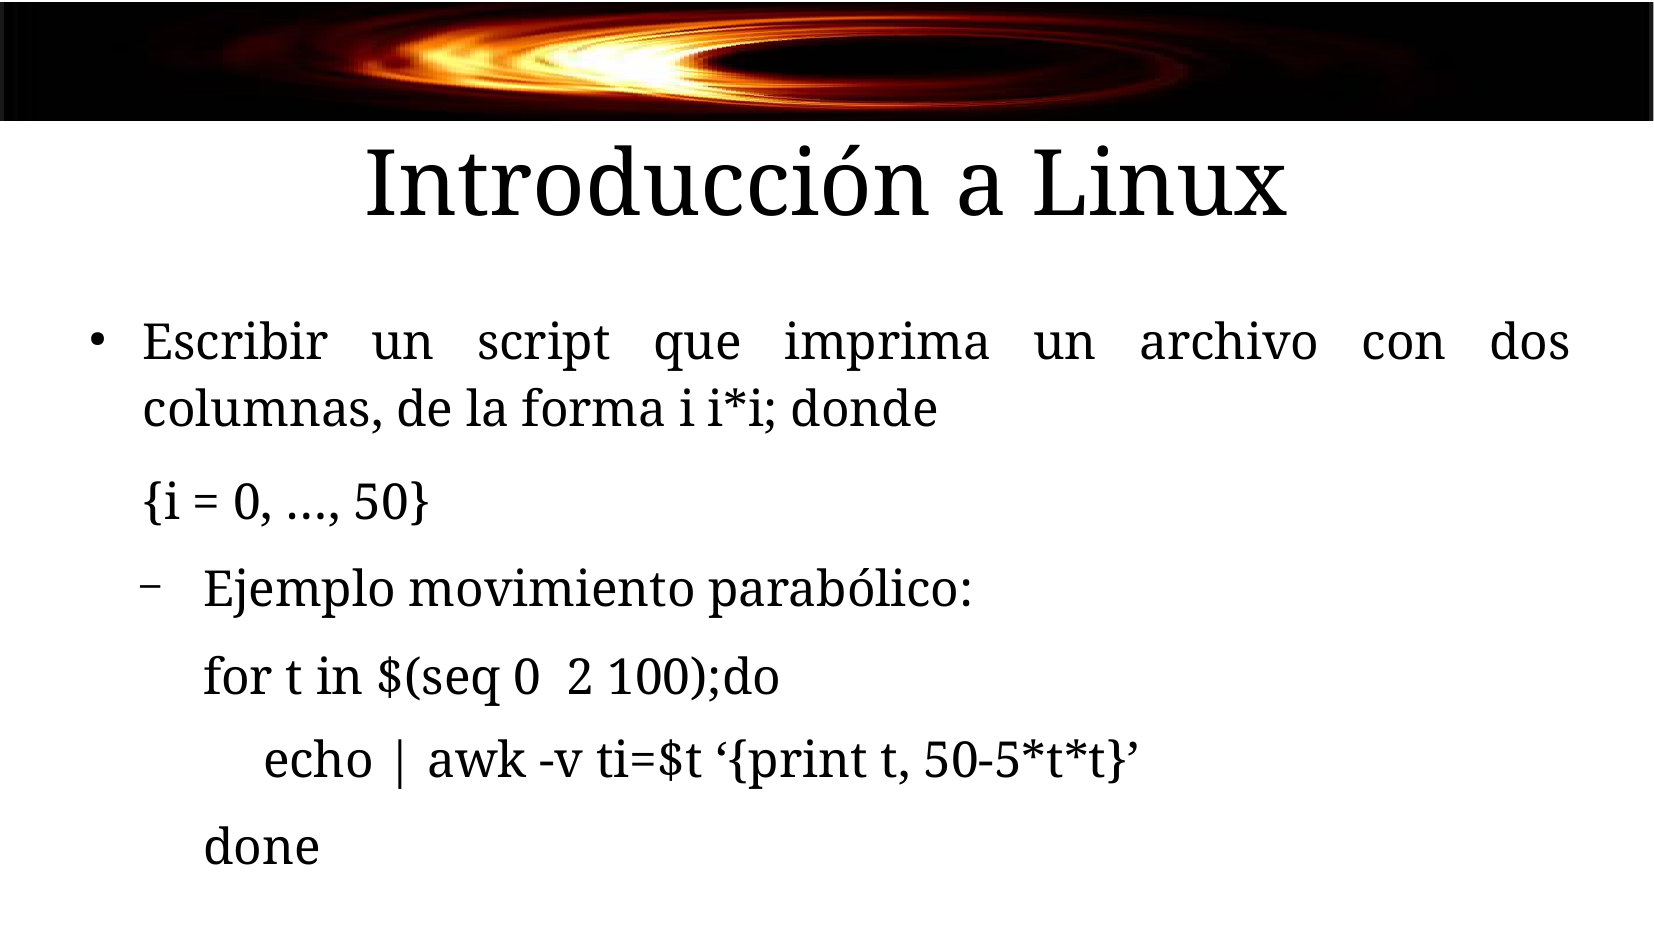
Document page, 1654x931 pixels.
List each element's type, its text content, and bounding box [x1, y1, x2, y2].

picture [0, 2, 1654, 121]
list Escribir un script que imprima un archivo con dos columnas, de la forma i i*i; donde {i = 0, …, 50} Ejemplo movimiento parabólico: for t in $(seq 0 2 100);do echo | awk -v ti=$t ‘{print t, 50-5*t*t}’ done [82, 306, 1571, 886]
title Introducción a Linux [82, 121, 1571, 258]
